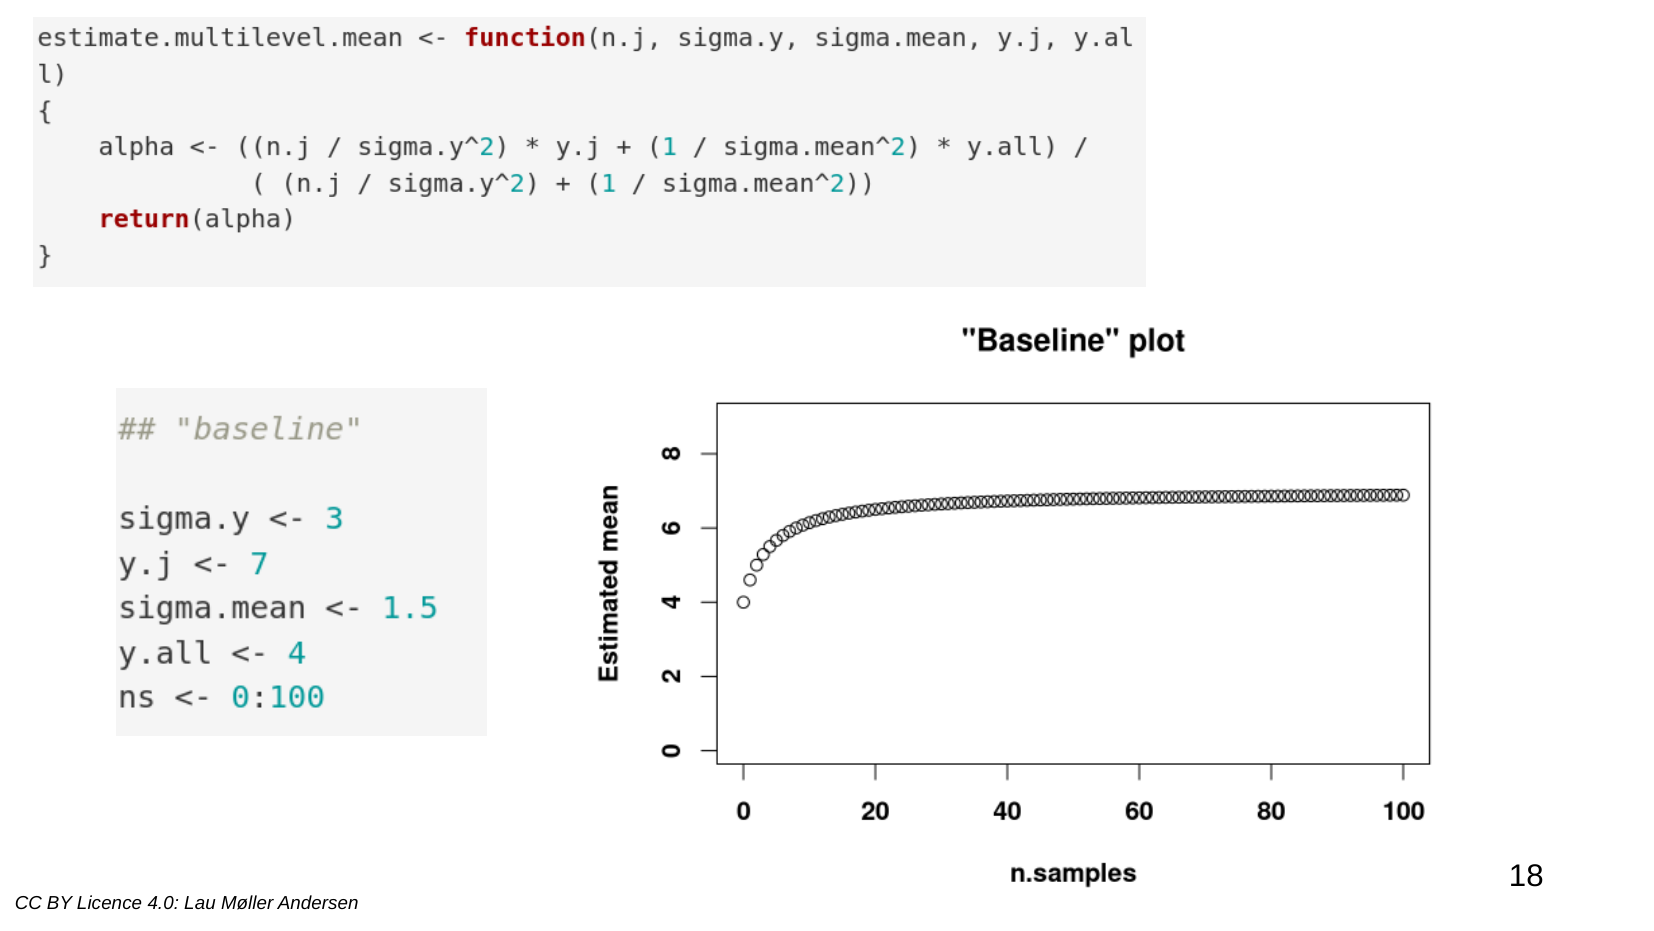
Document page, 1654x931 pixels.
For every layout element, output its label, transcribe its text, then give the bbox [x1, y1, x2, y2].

text_box CC BY Licence 4.0: Lau Møller Andersen [0, 885, 388, 921]
text_box <nummer> [1495, 850, 1654, 921]
picture [33, 17, 1495, 921]
picture [116, 388, 487, 736]
